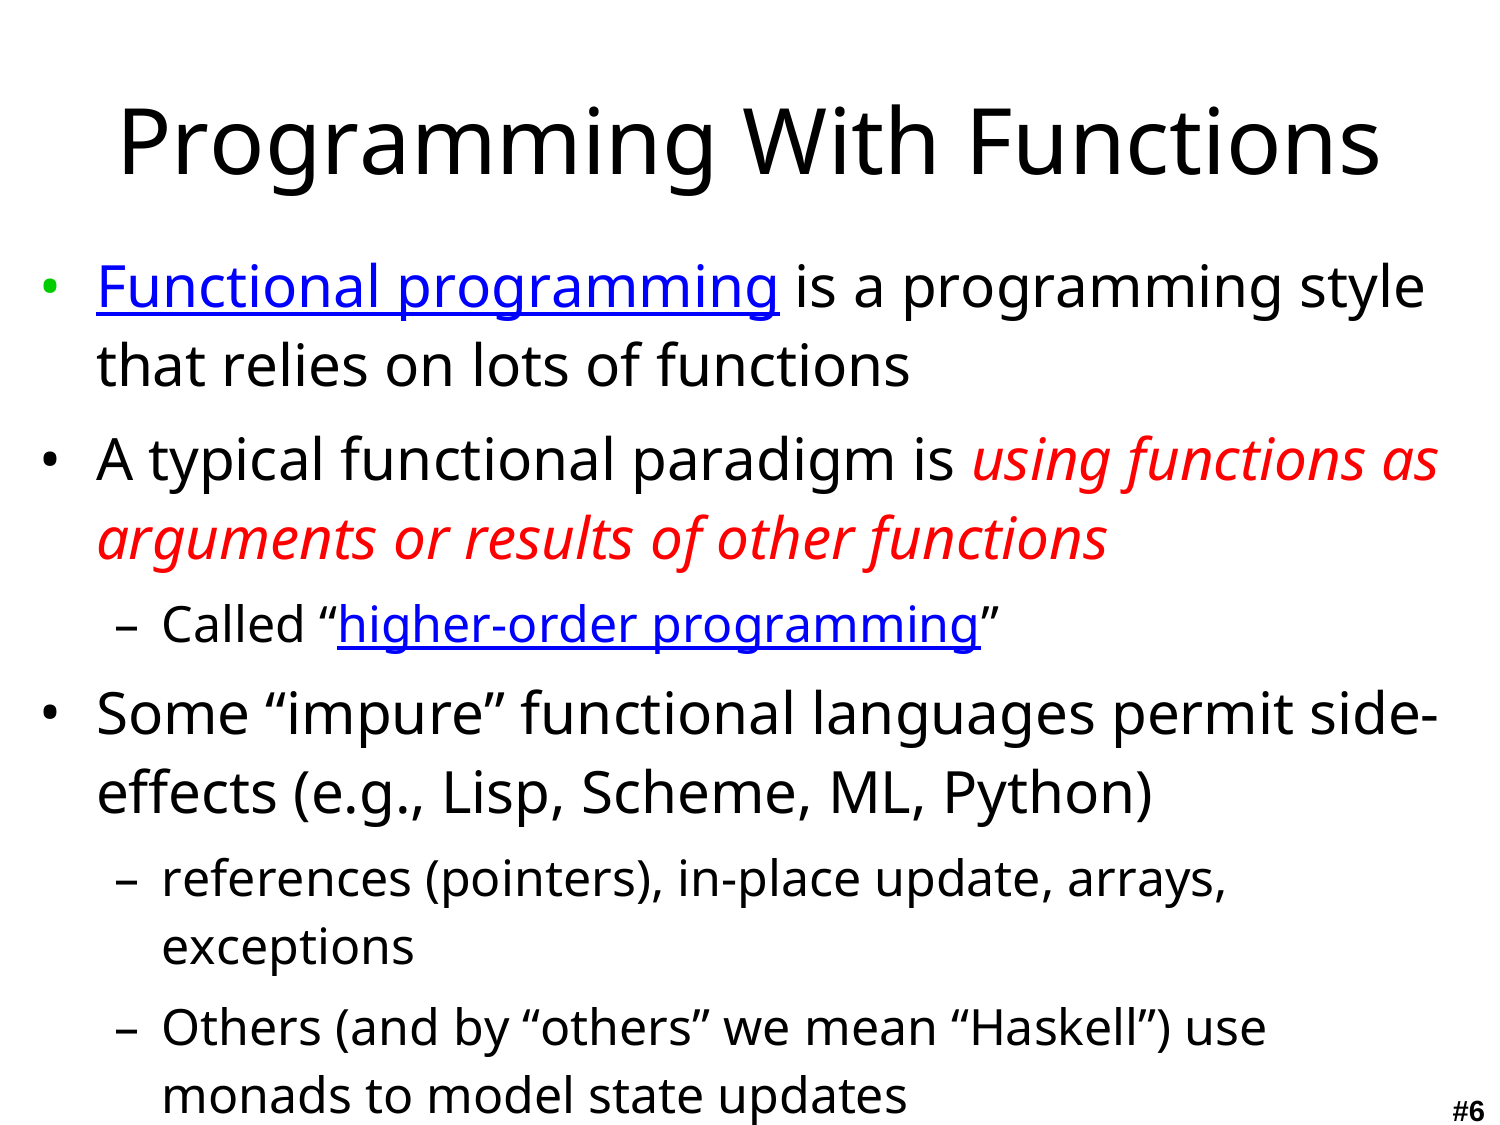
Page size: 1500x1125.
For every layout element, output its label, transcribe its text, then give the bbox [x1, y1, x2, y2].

title Programming With Functions [24, 45, 1476, 233]
list Functional programming is a programming style that relies on lots of functions A typical functional paradigm is using functions as arguments or results of other functions Called “higher-order programming” Some “impure” functional languages permit side-effects (e.g., Lisp, Scheme, ML, Python) references (pointers), in-place update, arrays, exceptions Others (and by “others” we mean “Haskell”) use monads to model state updates [24, 237, 1476, 1075]
